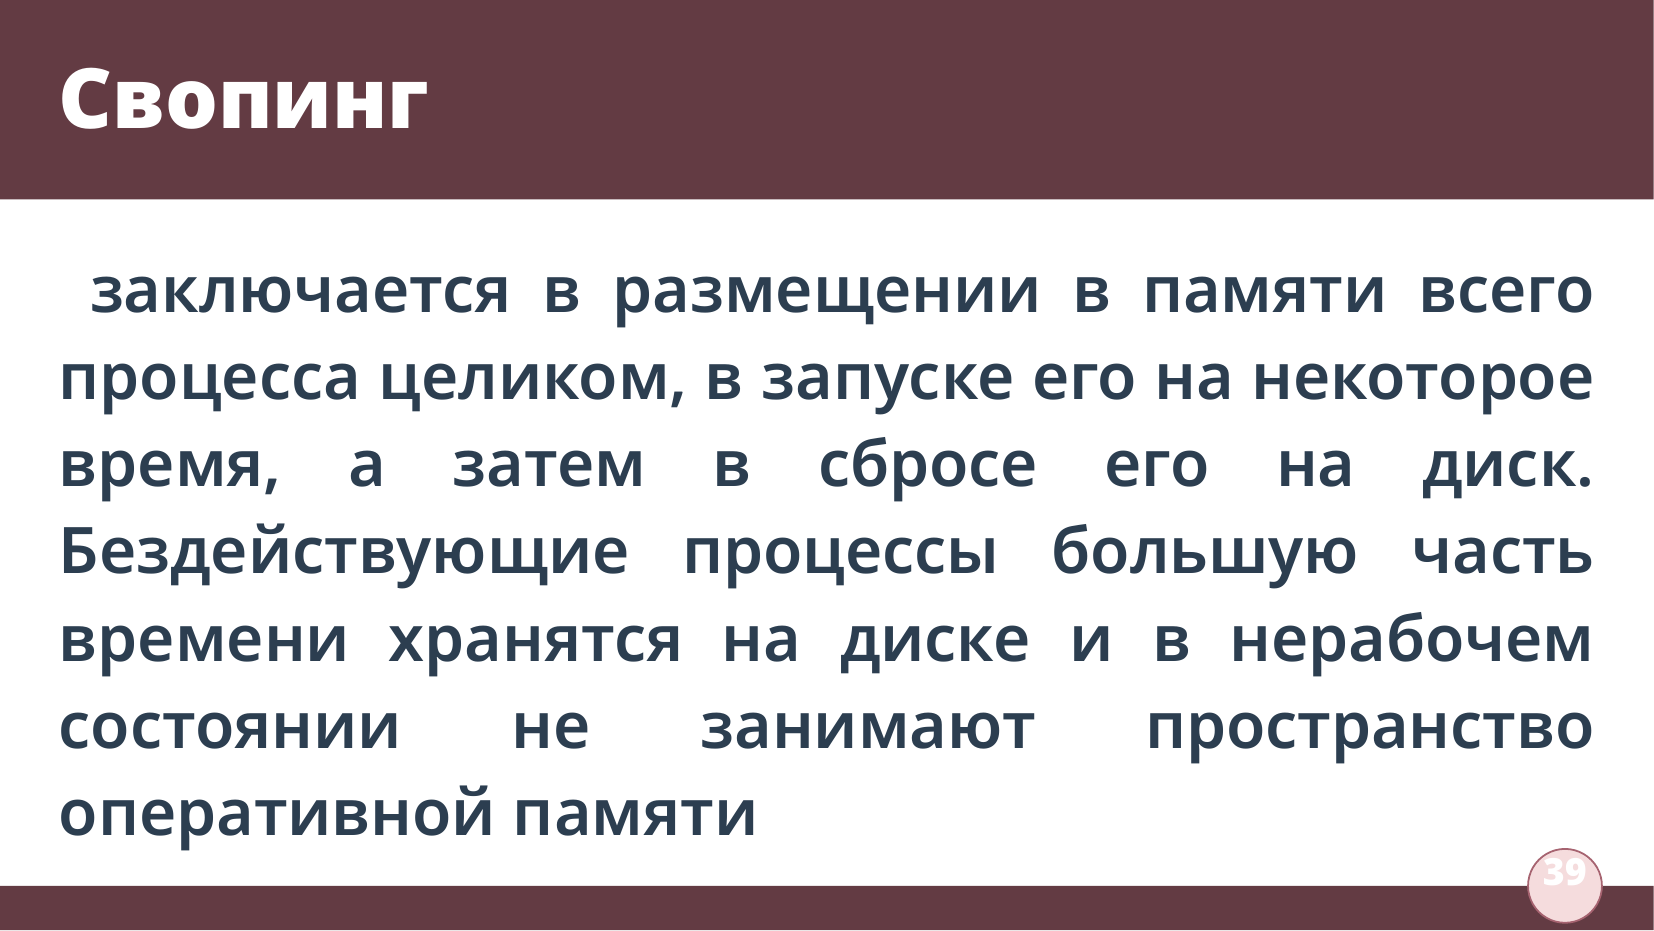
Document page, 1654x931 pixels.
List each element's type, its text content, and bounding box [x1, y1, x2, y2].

title Свопинг [59, 37, 1595, 155]
list заключается в размещении в памяти всего процесса целиком, в запуске его на некоторое время, а затем в сбросе его на диск. Бездействующие процессы большую часть времени хранятся на диске и в нерабочем состоянии не занимают пространство оперативной памяти [59, 243, 1595, 864]
